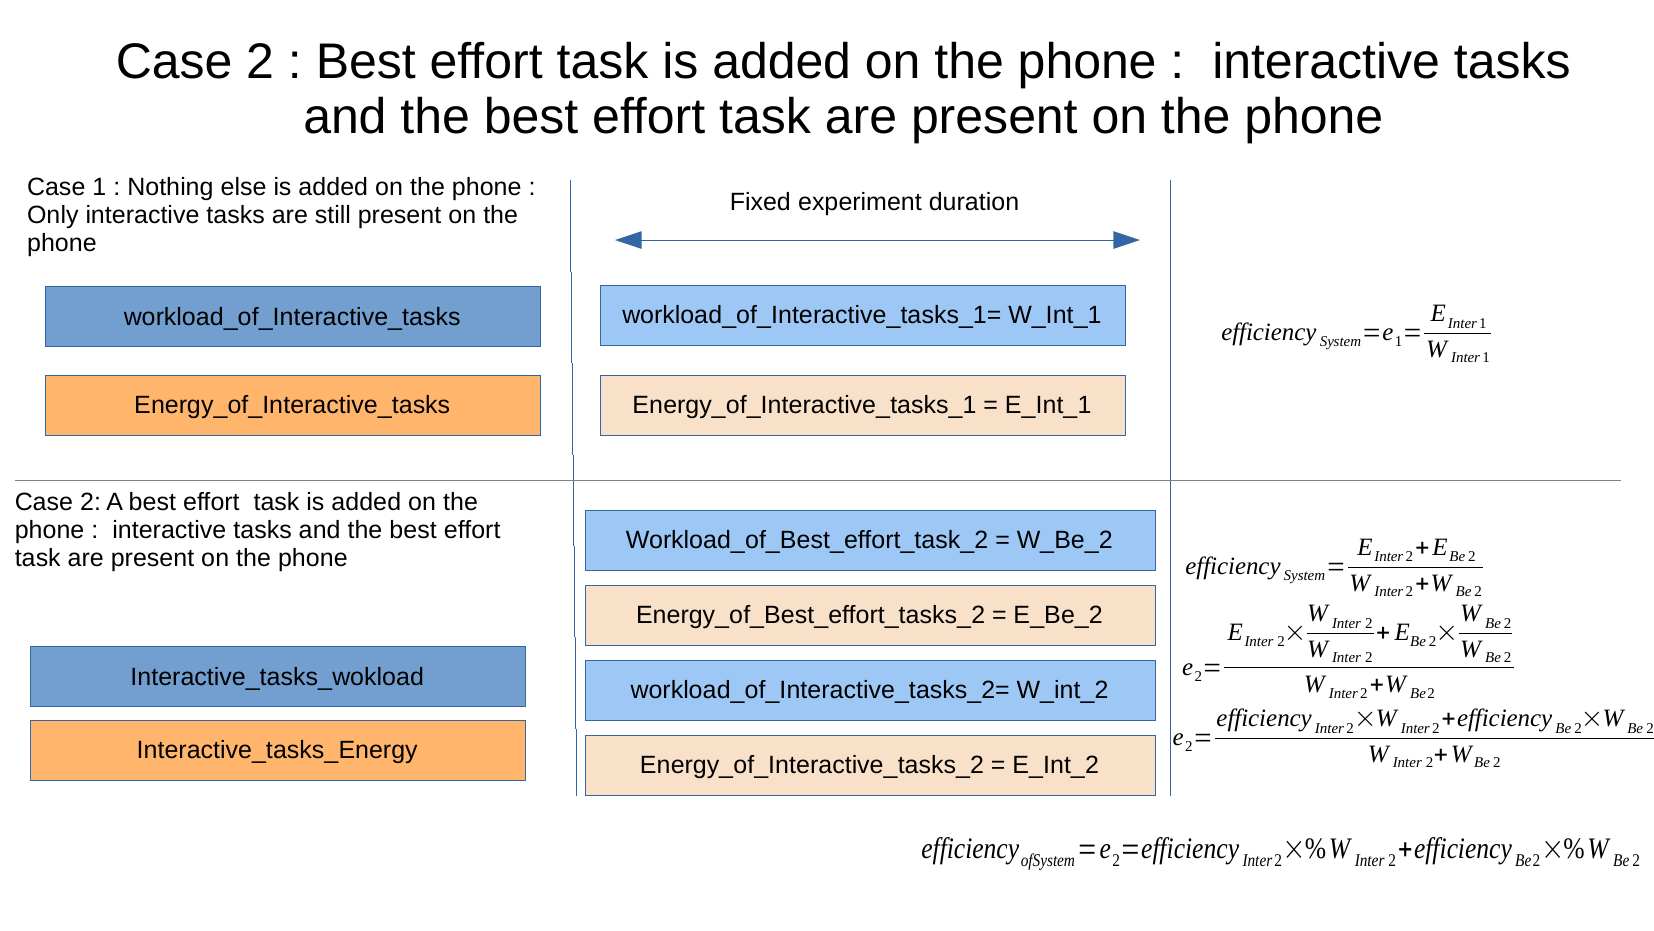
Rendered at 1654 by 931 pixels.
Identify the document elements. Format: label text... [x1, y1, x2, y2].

text_box Interactive_tasks_Energy [30, 720, 526, 781]
text_box Energy_of_Interactive_tasks_2 = E_Int_2 [585, 735, 1156, 796]
chart [1215, 300, 1499, 367]
text_box Workload_of_Best_effort_task_2 = W_Be_2 [585, 510, 1156, 571]
chart [1166, 705, 1654, 772]
text_box Interactive_tasks_wokload [30, 646, 526, 707]
text_box workload_of_Interactive_tasks_1= W_Int_1 [600, 285, 1126, 346]
text_box Case 2: A best effort task is added on the phone : interactive tasks and the best effort task are present on the phone [0, 480, 543, 602]
text_box Energy_of_Best_effort_tasks_2 = E_Be_2 [585, 585, 1156, 646]
chart [915, 832, 1646, 871]
text_box Fixed experiment duration [715, 180, 1036, 223]
text_box Case 1 : Nothing else is added on the phone : Only interactive tasks are still present on the phone [12, 165, 556, 287]
text_box Energy_of_Interactive_tasks [45, 375, 541, 436]
text_box workload_of_Interactive_tasks [45, 287, 541, 347]
text_box workload_of_Interactive_tasks_2= W_int_2 [585, 660, 1156, 721]
text_box Energy_of_Interactive_tasks_1 = E_Int_1 [600, 375, 1126, 436]
chart [1175, 533, 1522, 702]
title Case 2 : Best effort task is added on the phone : interactive tasks and the best effort task are present on the phone [112, 27, 1576, 151]
